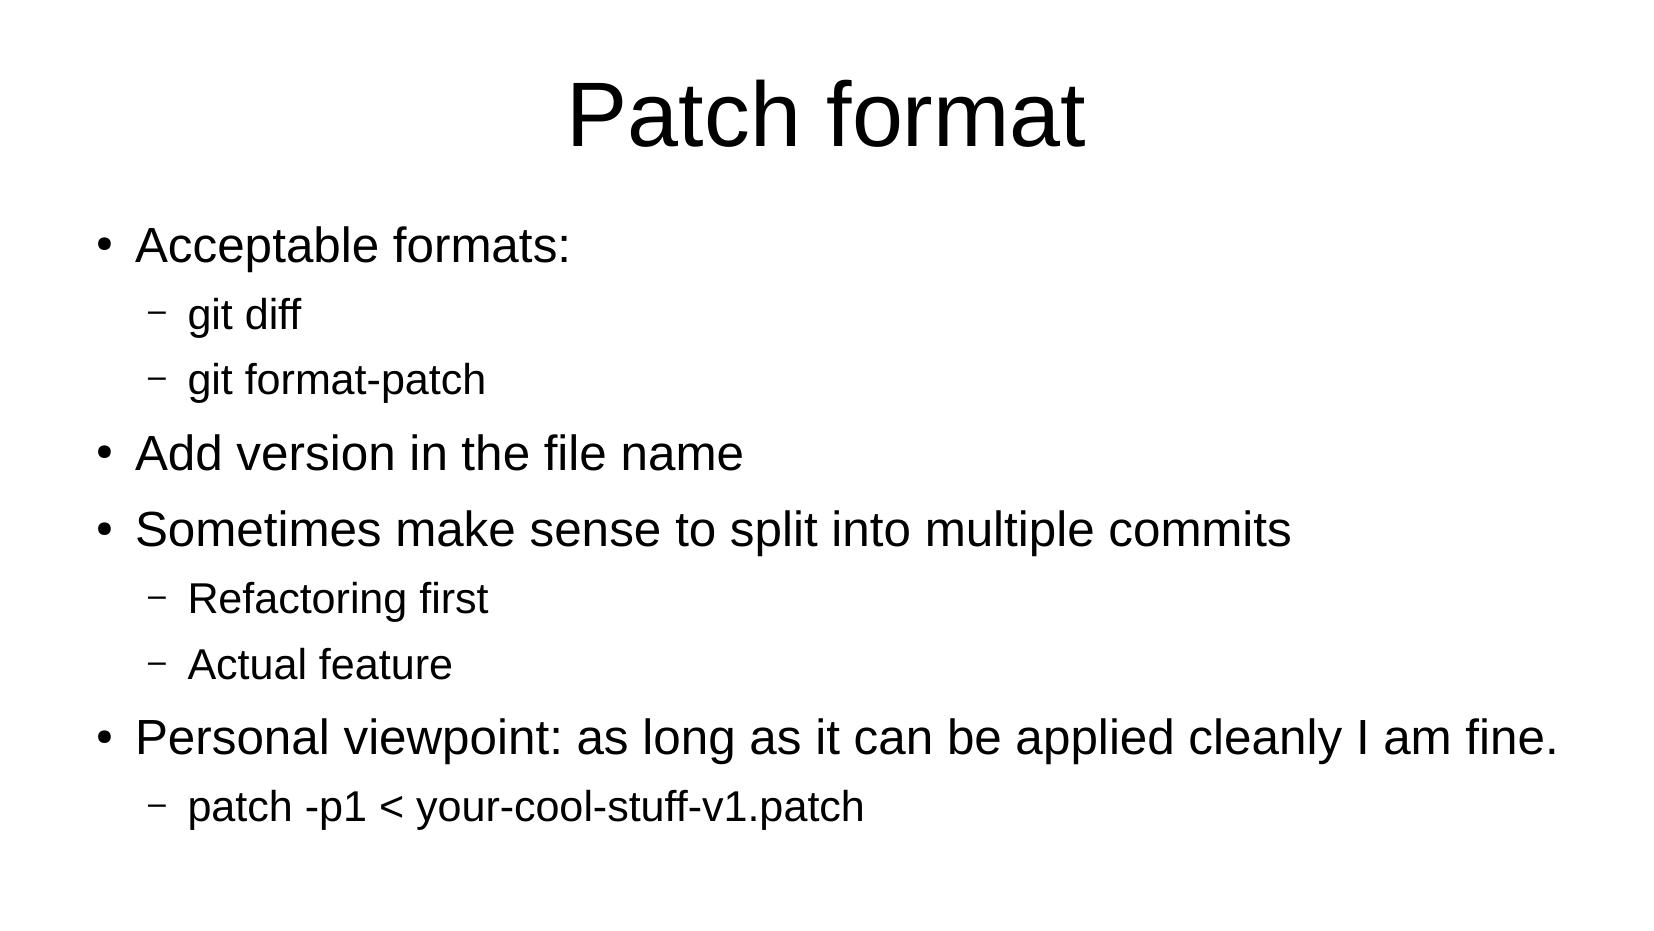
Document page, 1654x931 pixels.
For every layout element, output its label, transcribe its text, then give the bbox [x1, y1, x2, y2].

list Acceptable formats: git diff git format-patch Add version in the file name Sometimes make sense to split into multiple commits Refactoring first Actual feature Personal viewpoint: as long as it can be applied cleanly I am fine. patch -p1 < your-cool-stuff-v1.patch [82, 217, 1571, 856]
title Patch format [82, 37, 1571, 193]
